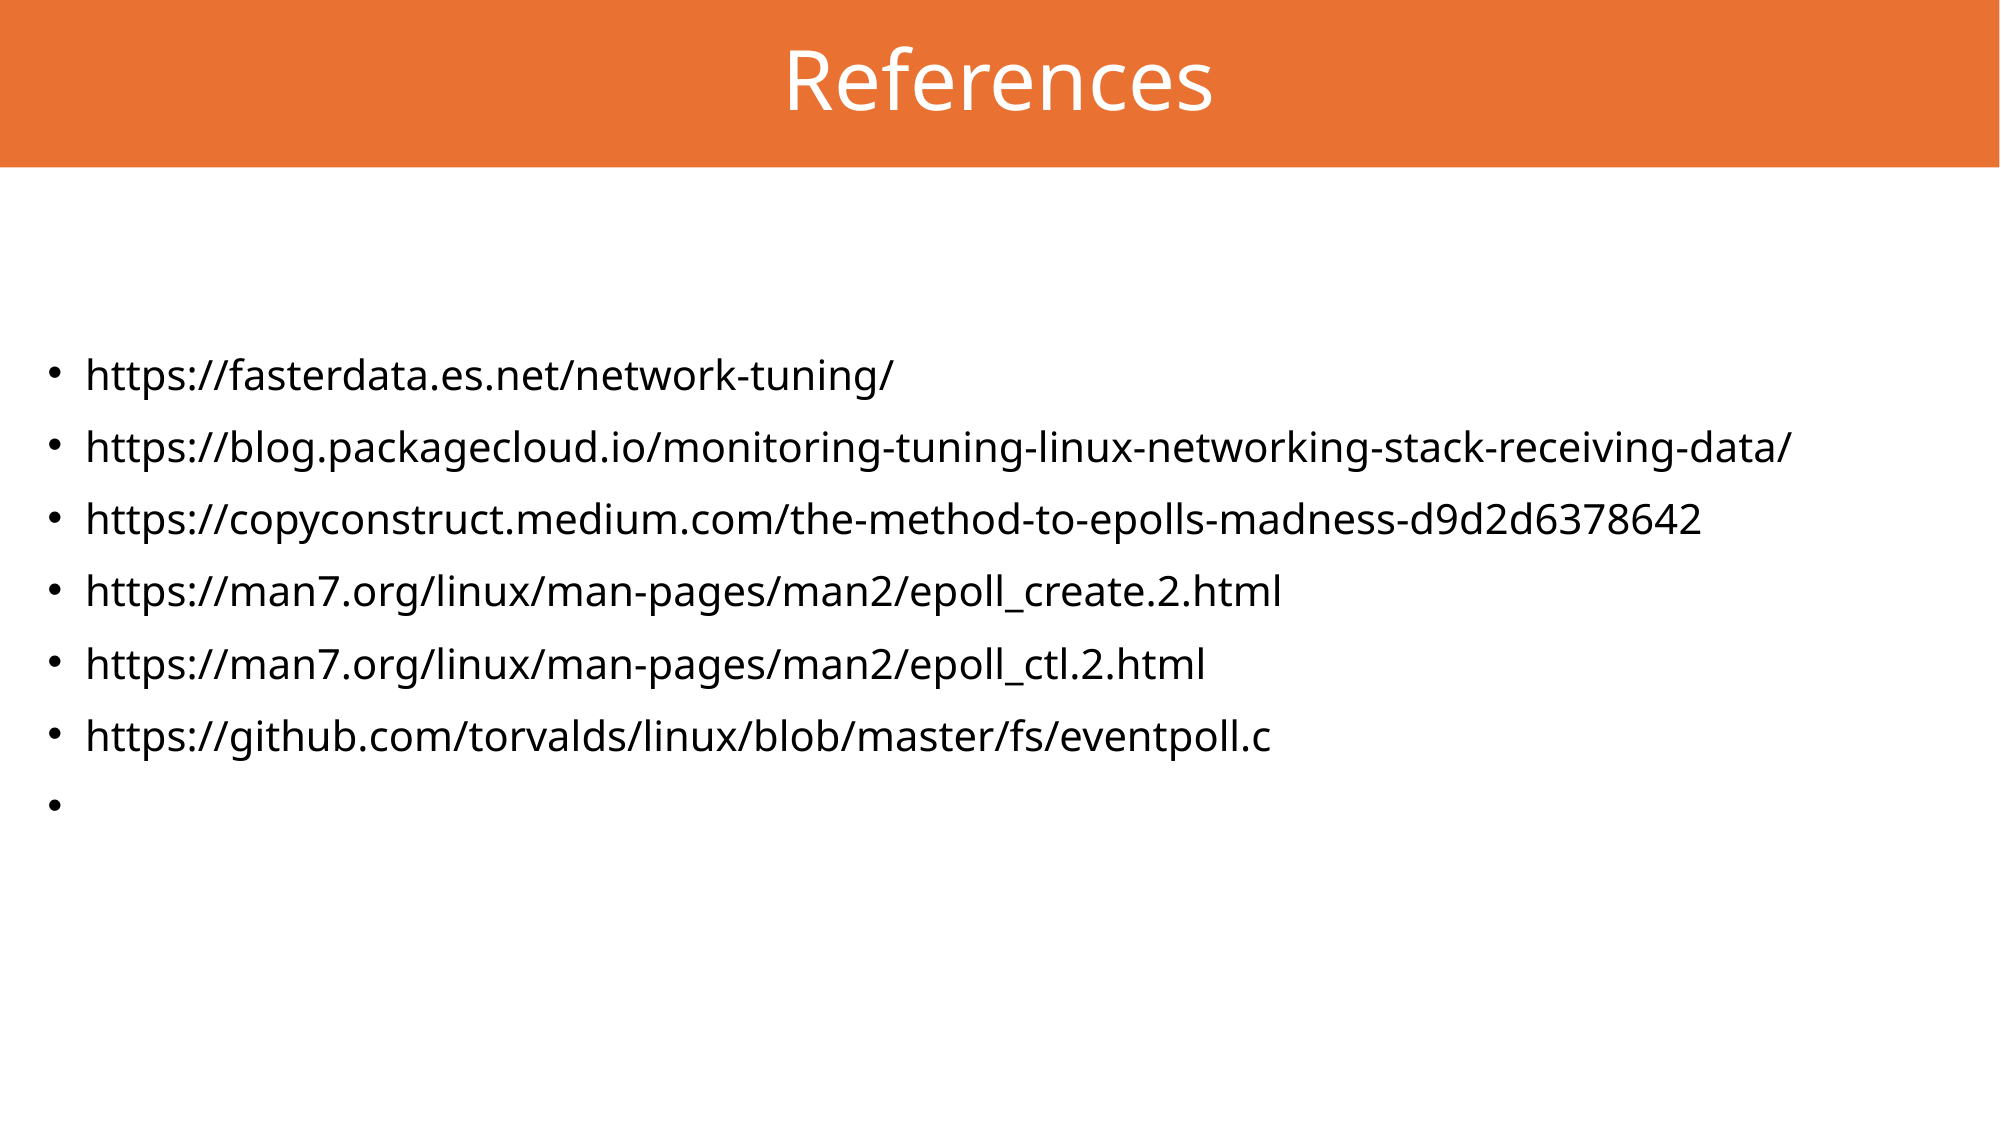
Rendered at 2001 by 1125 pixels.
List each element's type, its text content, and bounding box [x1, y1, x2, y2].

list https://fasterdata.es.net/network-tuning/ https://blog.packagecloud.io/monitoring-tuning-linux-networking-stack-receiving-data/ https://copyconstruct.medium.com/the-method-to-epolls-madness-d9d2d6378642 https://man7.org/linux/man-pages/man2/epoll_create.2.html https://man7.org/linux/man-pages/man2/epoll_ctl.2.html https://github.com/torvalds/linux/blob/master/fs/eventpoll.c [32, 188, 1896, 955]
title References [0, 0, 2000, 168]
